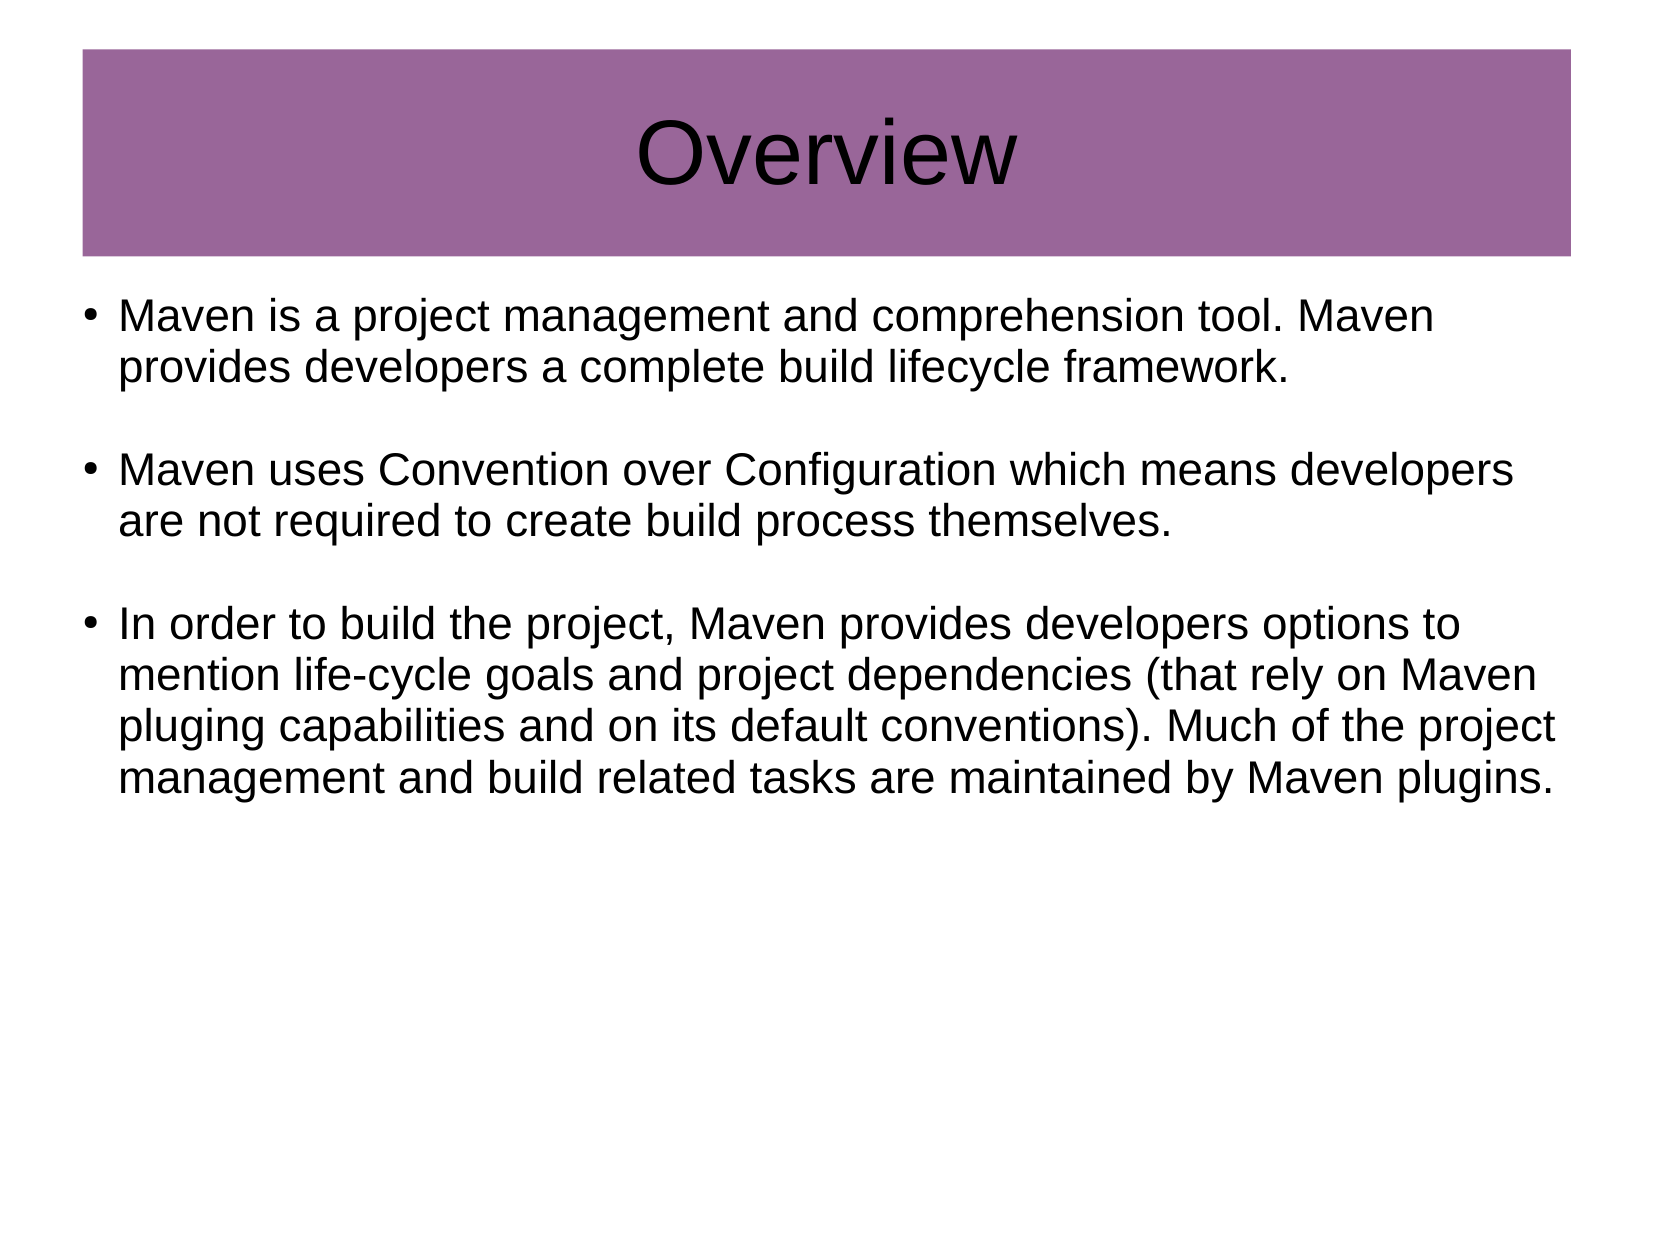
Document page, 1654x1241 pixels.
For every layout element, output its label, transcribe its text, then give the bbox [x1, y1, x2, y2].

subtitle Maven is a project management and comprehension tool. Maven provides developers a complete build lifecycle framework. Maven uses Convention over Configuration which means developers are not required to create build process themselves. In order to build the project, Maven provides developers options to mention life-cycle goals and project dependencies (that rely on Maven pluging capabilities and on its default conventions). Much of the project management and build related tasks are maintained by Maven plugins. [82, 290, 1571, 1010]
title Overview [82, 49, 1571, 257]
